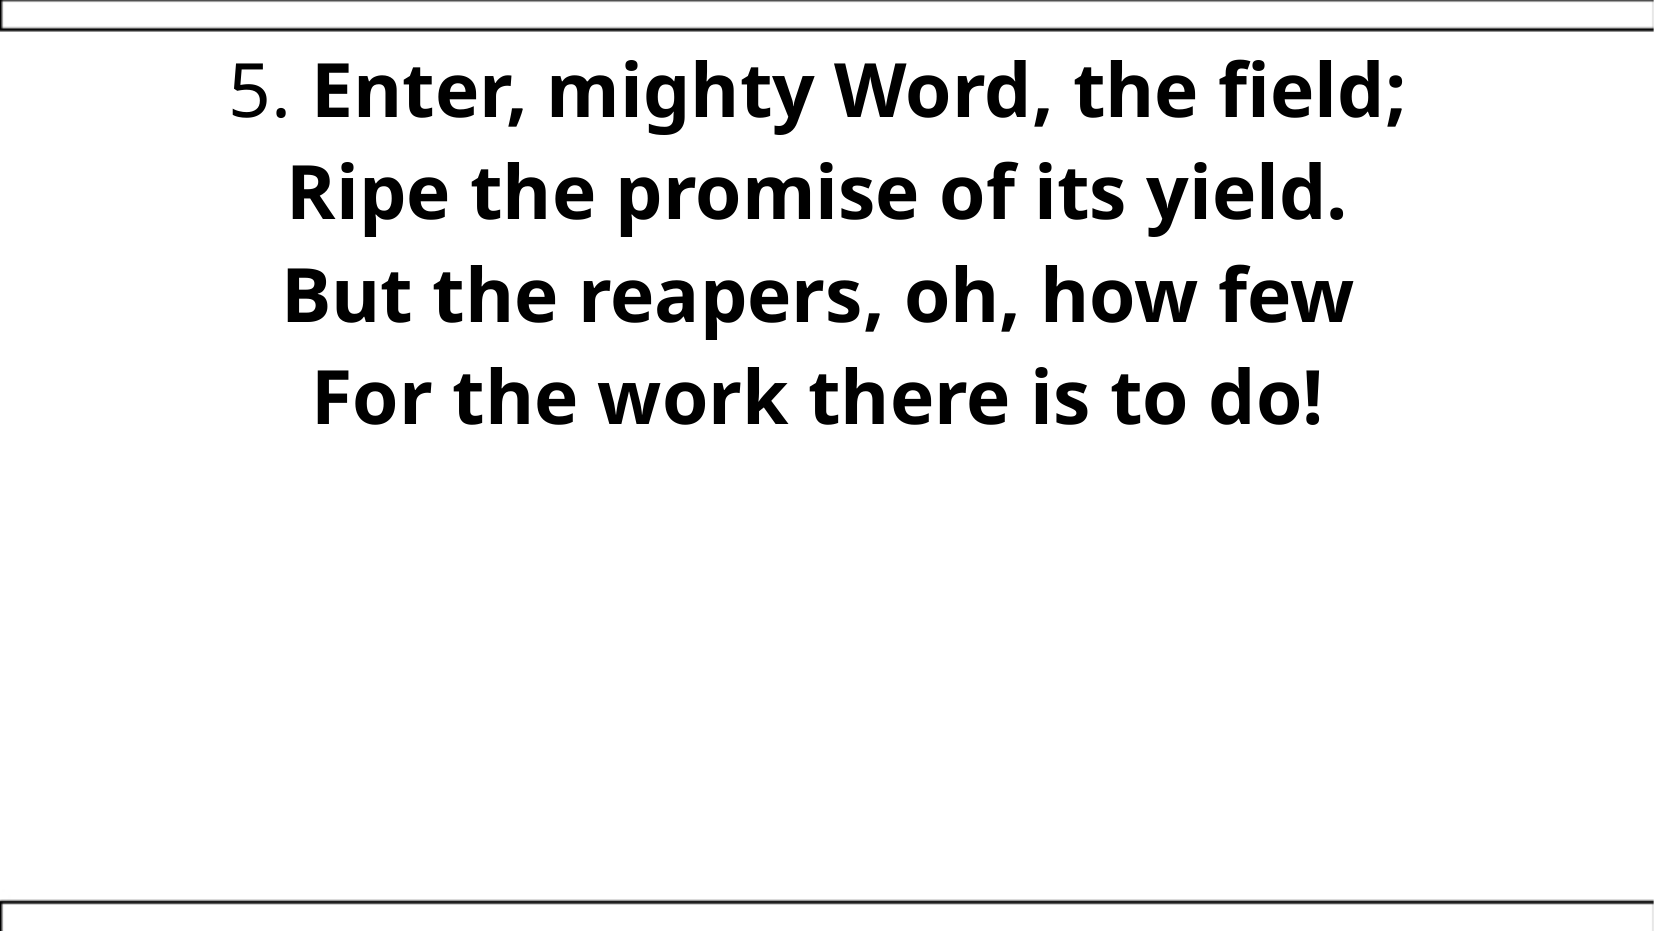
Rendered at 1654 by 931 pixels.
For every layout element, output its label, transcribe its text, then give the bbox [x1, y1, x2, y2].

text_box 5. Enter, mighty Word, the field; Ripe the promise of its yield. But the reapers, oh, how few For the work there is to do! [76, 30, 1561, 445]
picture [0, 0, 1654, 931]
